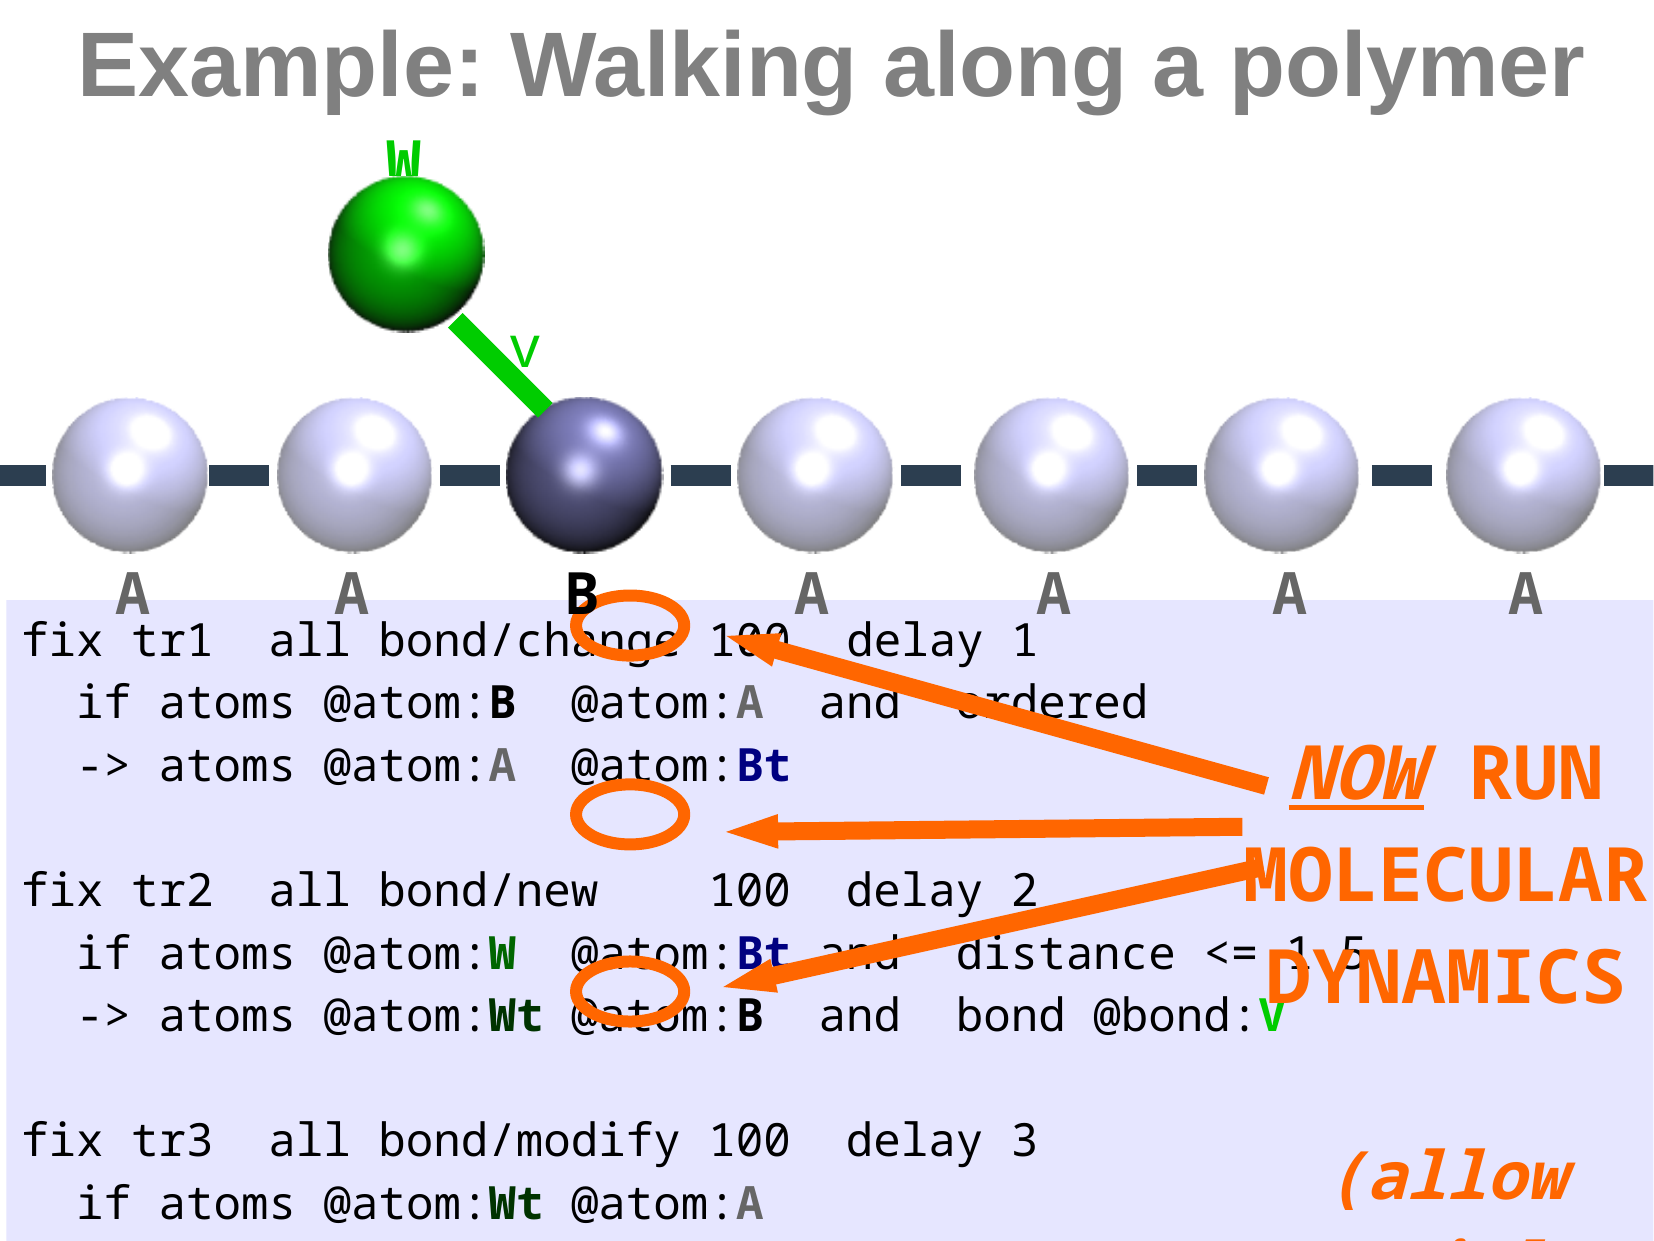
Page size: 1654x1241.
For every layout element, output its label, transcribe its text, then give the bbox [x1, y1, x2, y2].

text_box A [59, 545, 207, 619]
picture [506, 397, 664, 554]
text_box A [980, 545, 1128, 619]
text_box B [508, 545, 655, 619]
text_box A [278, 545, 426, 619]
text_box v [451, 298, 599, 381]
text_box NOW RUN MOLECULAR DYNAMICS (allow particles to move) [1221, 711, 1654, 1227]
picture [1204, 397, 1361, 554]
title Example: Walking along a polymer [0, 0, 1654, 168]
text_box W [330, 113, 478, 176]
picture [737, 397, 895, 554]
picture [277, 397, 434, 554]
text_box A [1453, 545, 1600, 619]
picture [974, 397, 1131, 554]
text_box fix tr1 all bond/change 100 delay 1 if atoms @atom:B @atom:A and ordered -> atoms @atom:A @atom:Bt fix tr2 all bond/new 100 delay 2 if atoms @atom:W @atom:Bt and distance <= 1.5 -> atoms @atom:Wt @atom:B and bond @bond:V fix tr3 all bond/modify 100 delay 3 if atoms @atom:Wt @atom:A -> atoms @atom:W @atom:A and bond BREAK [6, 600, 1654, 1241]
picture [328, 176, 485, 333]
picture [1446, 397, 1603, 554]
text_box A [1216, 545, 1364, 619]
text_box A [738, 545, 886, 619]
picture [52, 397, 210, 554]
